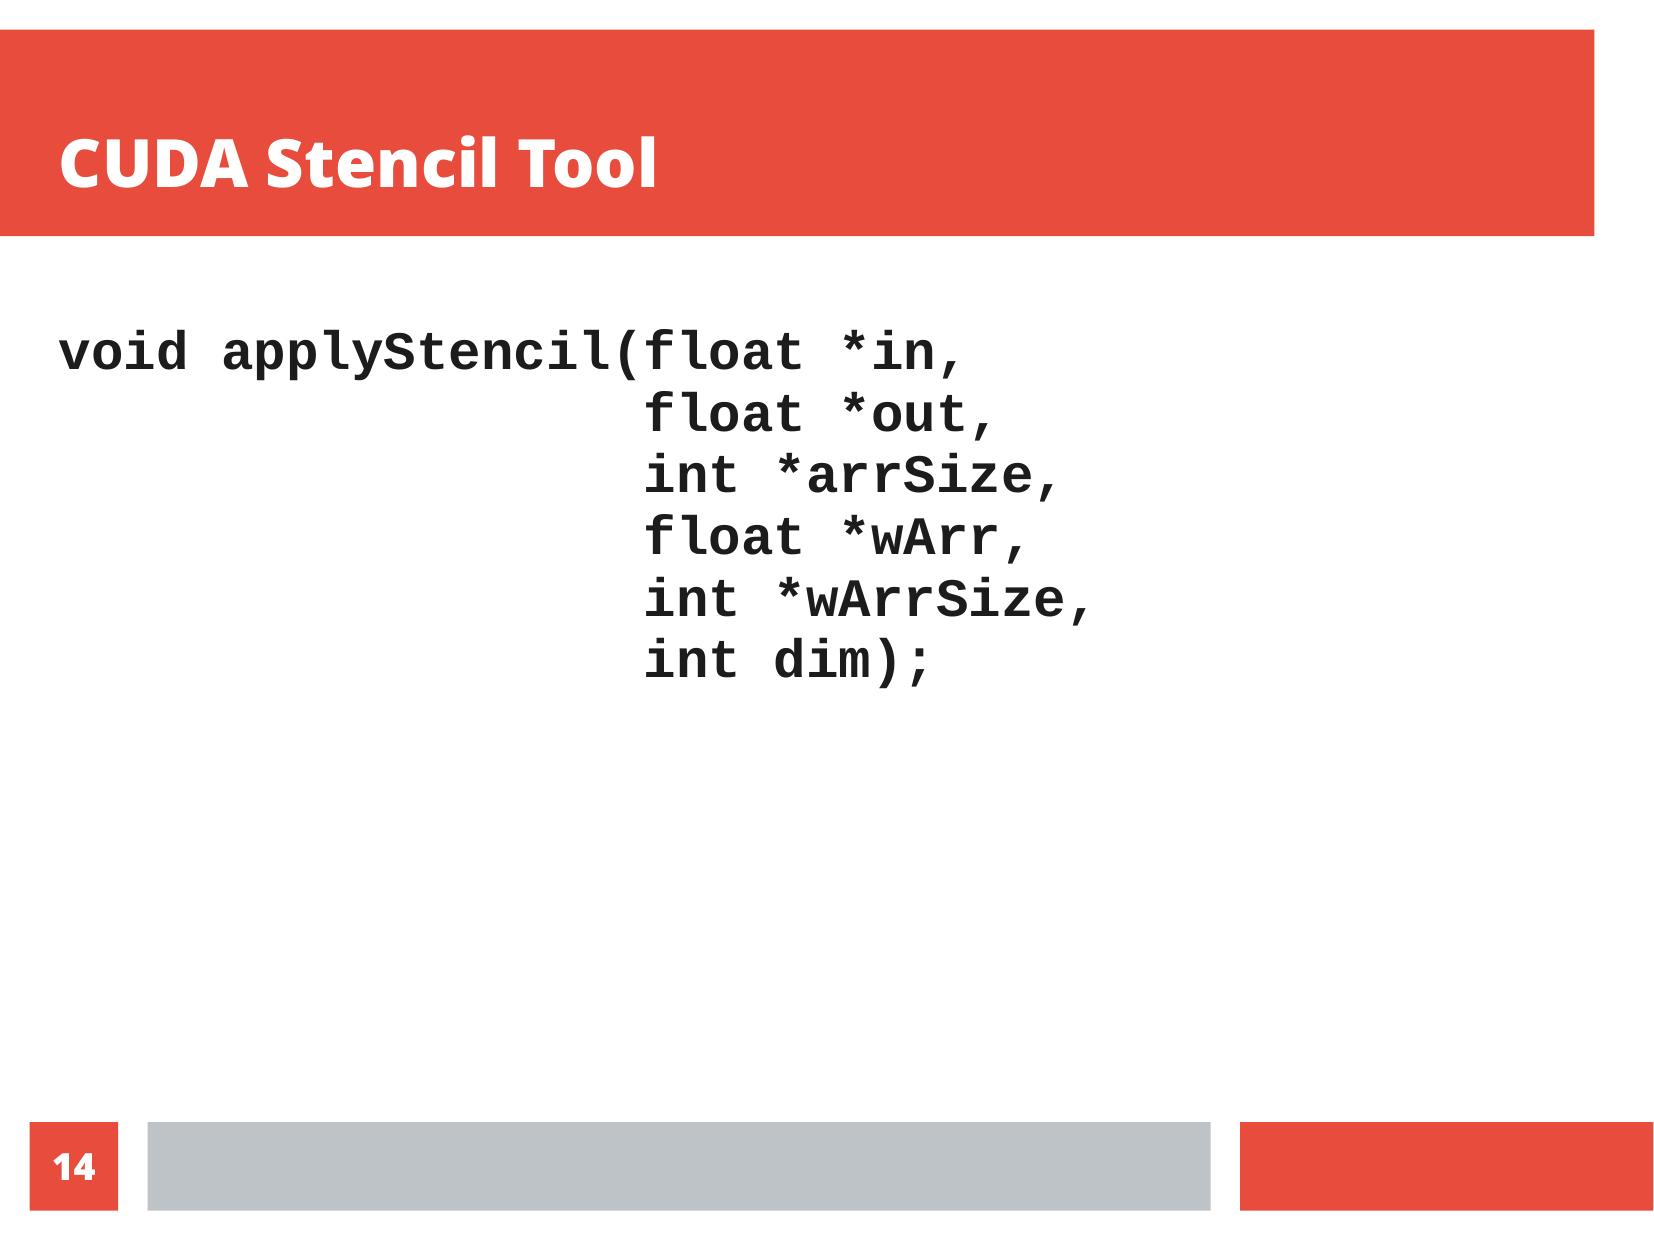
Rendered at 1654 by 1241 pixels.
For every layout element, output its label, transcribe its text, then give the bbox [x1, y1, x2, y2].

title CUDA Stencil Tool [59, 59, 1595, 207]
list void applyStencil(float *in, float *out, int *arrSize, float *wArr, int *wArrSize, int dim); [59, 324, 1565, 1093]
